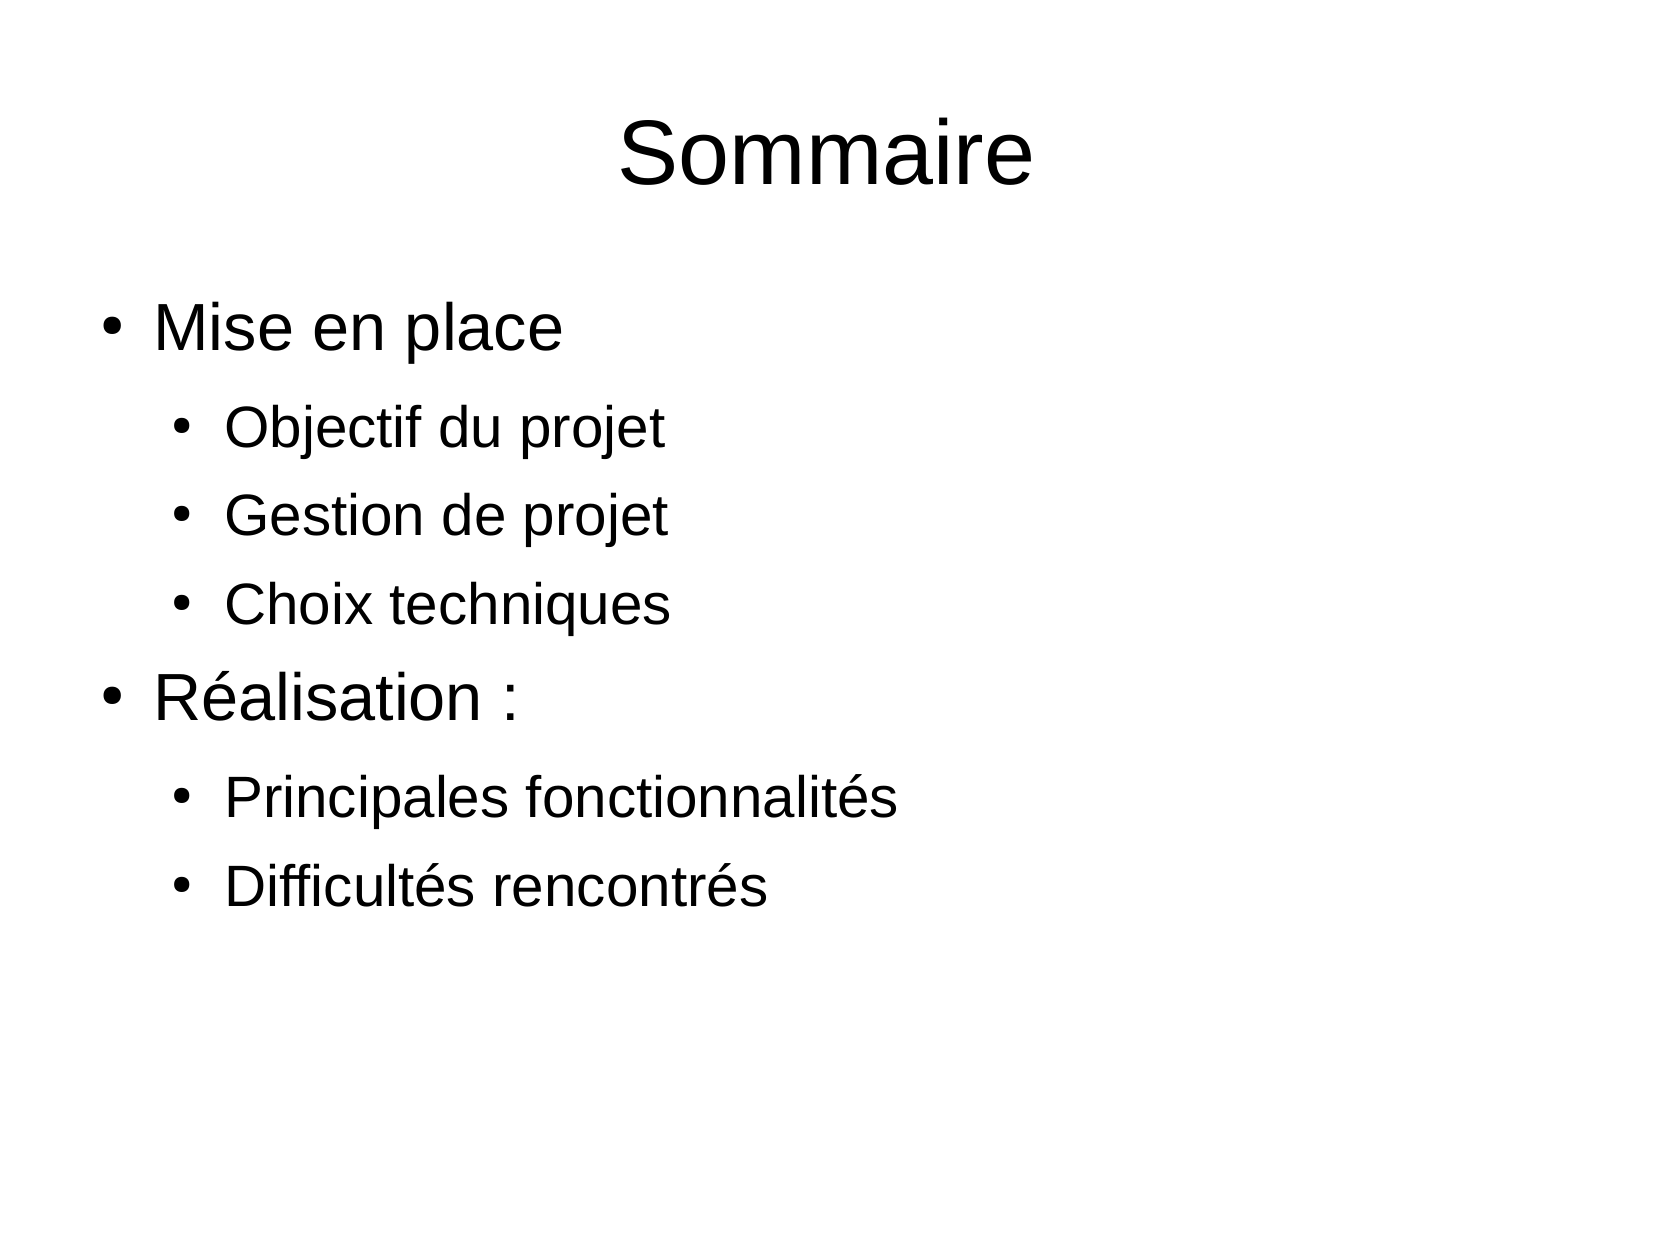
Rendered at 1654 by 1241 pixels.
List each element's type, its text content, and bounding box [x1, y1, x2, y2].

title Sommaire [82, 49, 1571, 257]
list Mise en place Objectif du projet Gestion de projet Choix techniques Réalisation : Principales fonctionnalités Difficultés rencontrés [82, 290, 1571, 1109]
